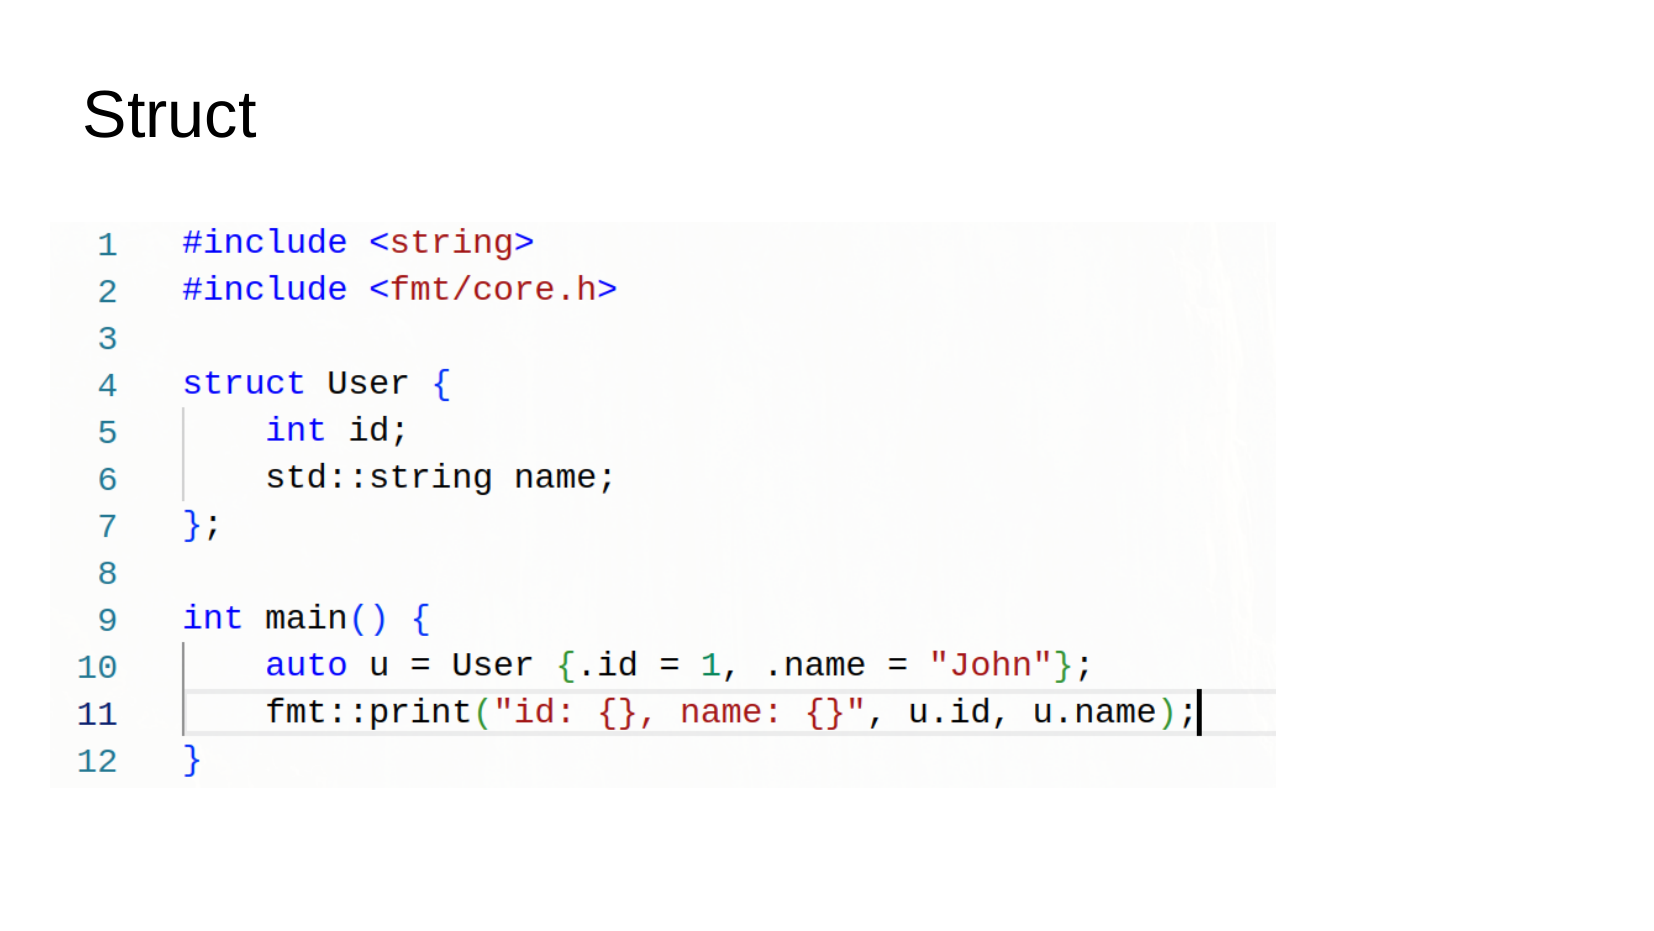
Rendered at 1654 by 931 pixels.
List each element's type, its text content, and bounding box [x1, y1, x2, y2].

picture [50, 222, 1276, 788]
title Struct [82, 37, 1571, 193]
